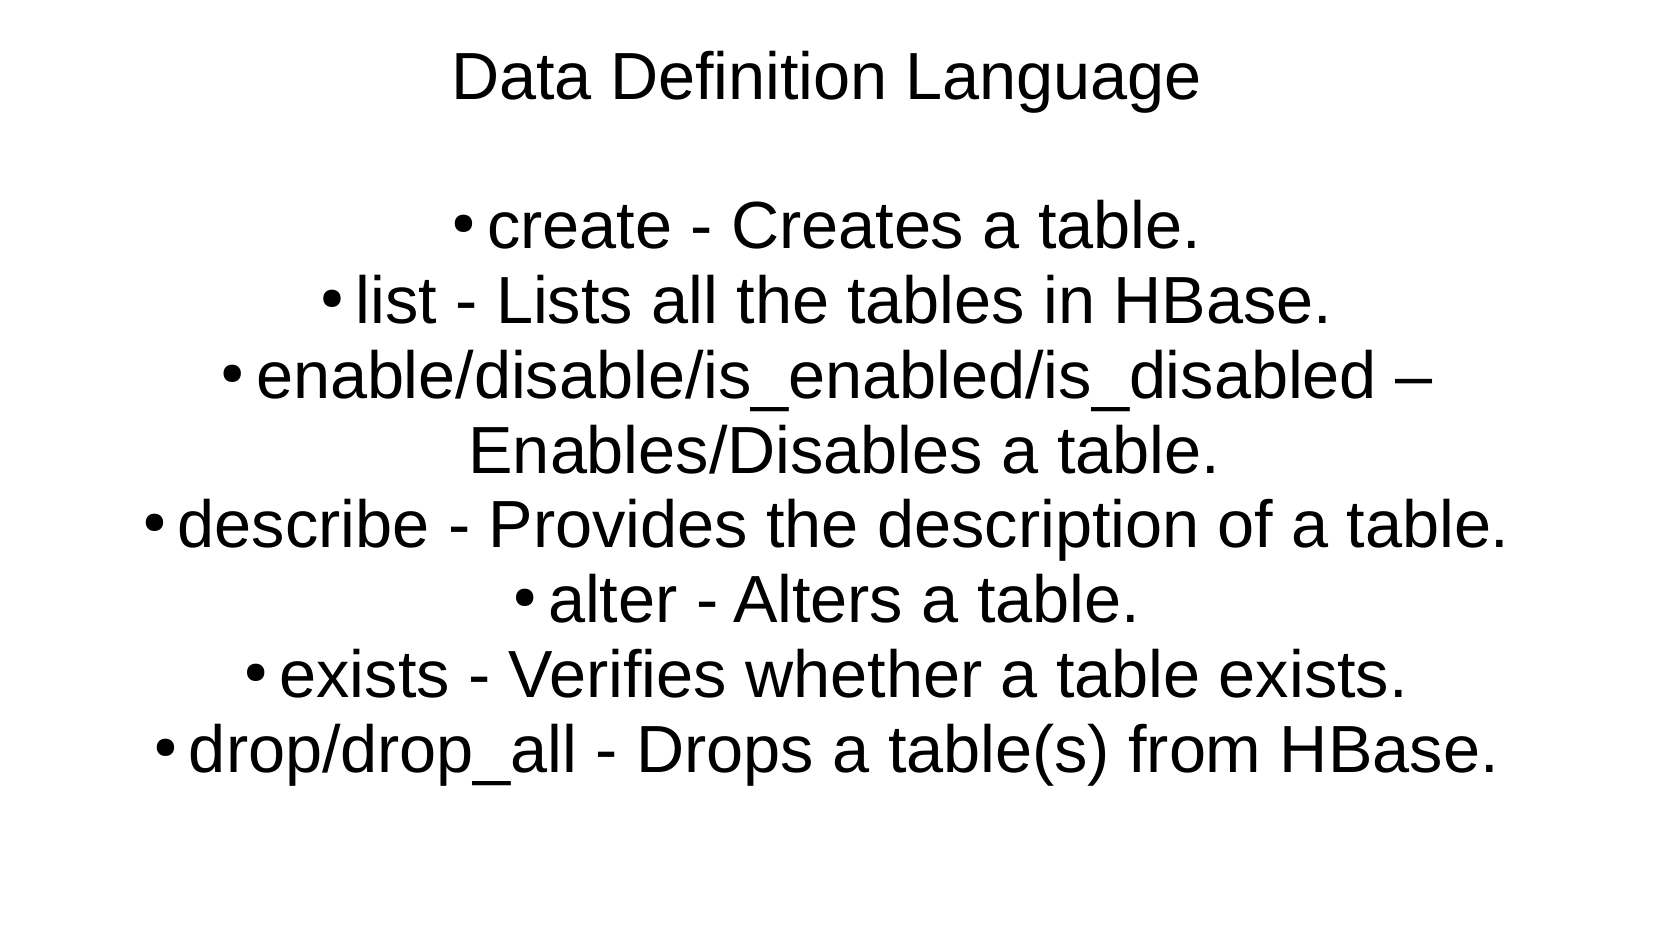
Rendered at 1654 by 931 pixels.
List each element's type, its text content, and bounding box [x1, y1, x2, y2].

subtitle Data Definition Language create - Creates a table. list - Lists all the tables in HBase. enable/disable/is_enabled/is_disabled – Enables/Disables a table. describe - Provides the description of a table. alter - Alters a table. exists - Verifies whether a table exists. drop/drop_all - Drops a table(s) from HBase. [82, 38, 1571, 862]
